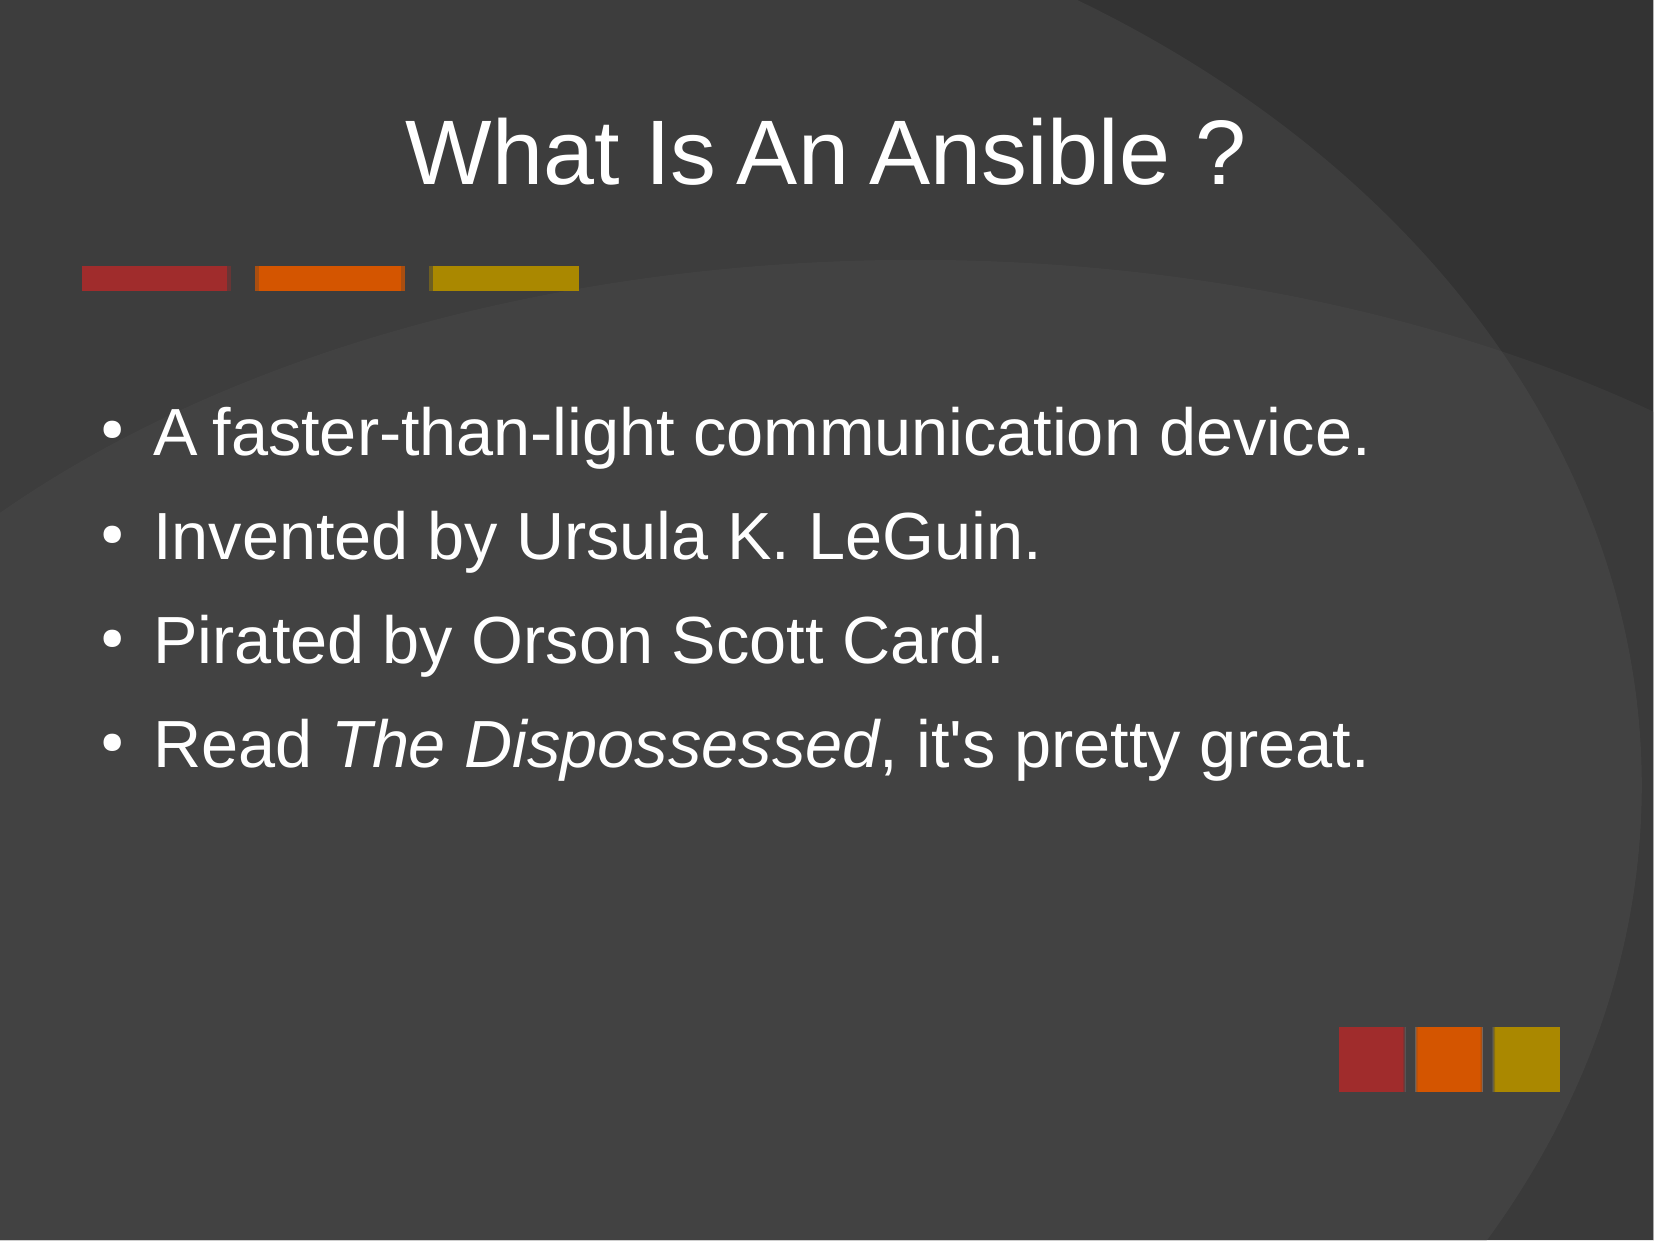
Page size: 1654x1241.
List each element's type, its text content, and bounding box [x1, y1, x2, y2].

picture [82, 266, 579, 290]
title What Is An Ansible ? [82, 49, 1571, 257]
picture [1339, 1027, 1560, 1092]
list A faster-than-light communication device. Invented by Ursula K. LeGuin. Pirated by Orson Scott Card. Read The Dispossessed, it's pretty great. [82, 290, 1571, 1010]
